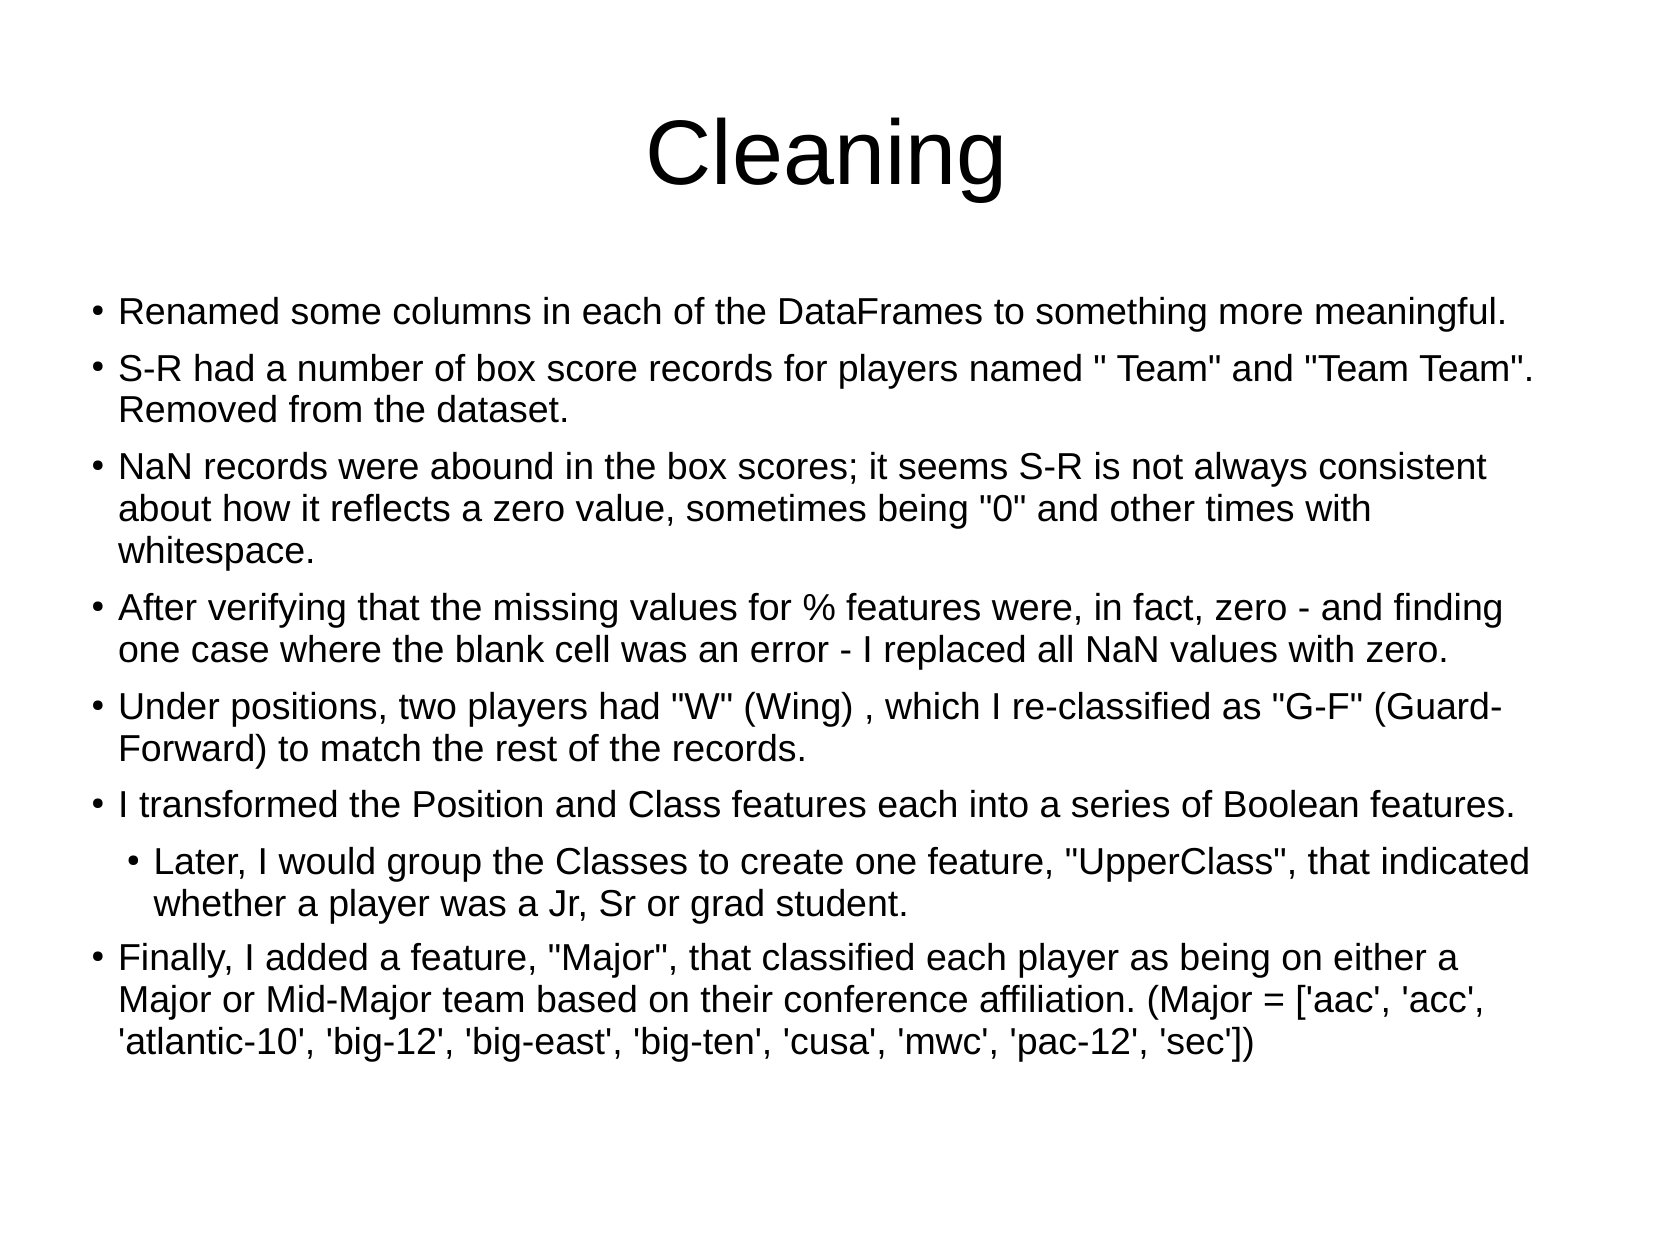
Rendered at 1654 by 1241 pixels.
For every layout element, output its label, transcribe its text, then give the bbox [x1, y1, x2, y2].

list Renamed some columns in each of the DataFrames to something more meaningful. S-R had a number of box score records for players named " Team" and "Team Team". Removed from the dataset. NaN records were abound in the box scores; it seems S-R is not always consistent about how it reflects a zero value, sometimes being "0" and other times with whitespace. After verifying that the missing values for % features were, in fact, zero - and finding one case where the blank cell was an error - I replaced all NaN values with zero. Under positions, two players had "W" (Wing) , which I re-classified as "G-F" (Guard-Forward) to match the rest of the records. I transformed the Position and Class features each into a series of Boolean features. Later, I would group the Classes to create one feature, "UpperClass", that indicated whether a player was a Jr, Sr or grad student. Finally, I added a feature, "Major", that classified each player as being on either a Major or Mid-Major team based on their conference affiliation. (Major = ['aac', 'acc', 'atlantic-10', 'big-12', 'big-east', 'big-ten', 'cusa', 'mwc', 'pac-12', 'sec']) [82, 290, 1538, 1186]
title Cleaning [82, 49, 1571, 257]
